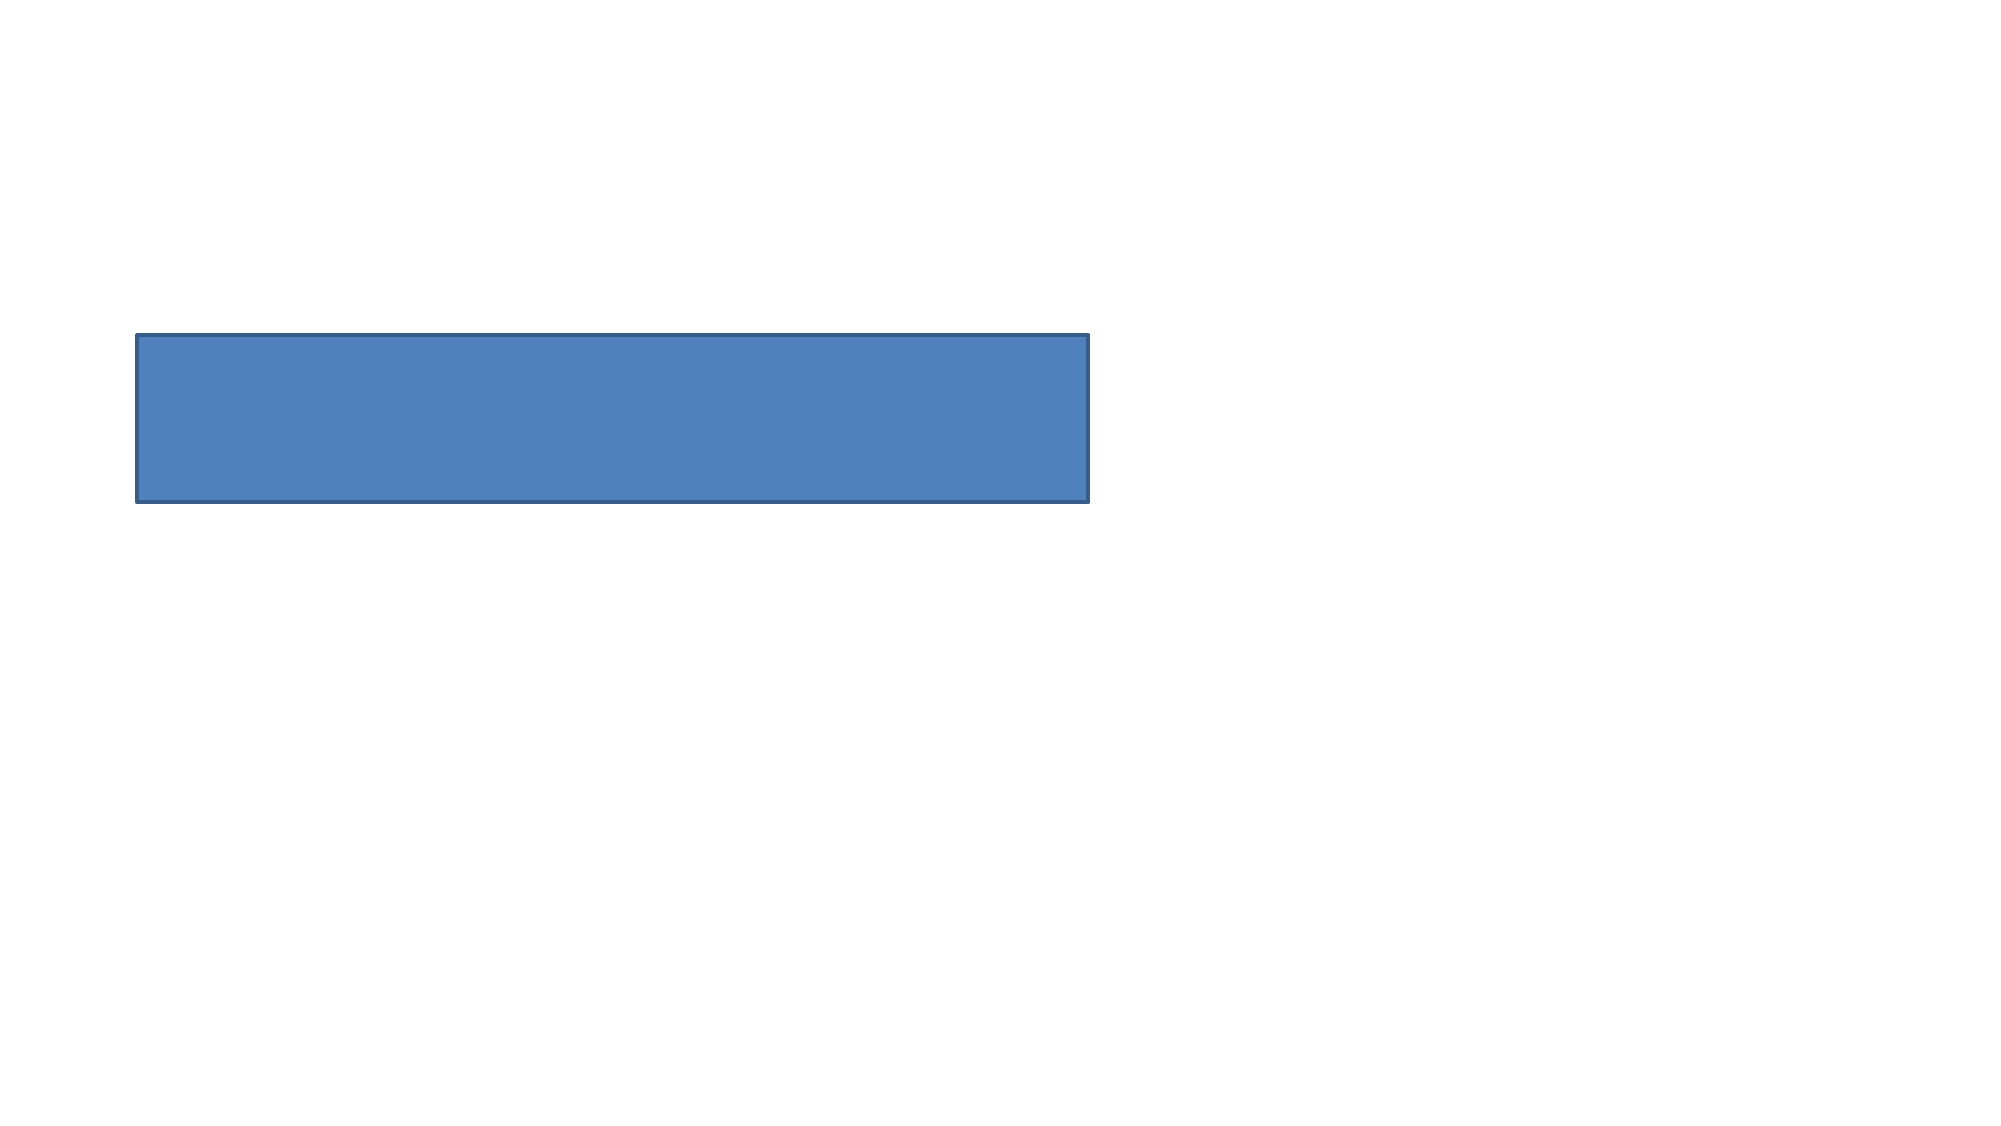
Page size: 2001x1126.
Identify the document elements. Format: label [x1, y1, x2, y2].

text_box [137, 335, 1089, 503]
